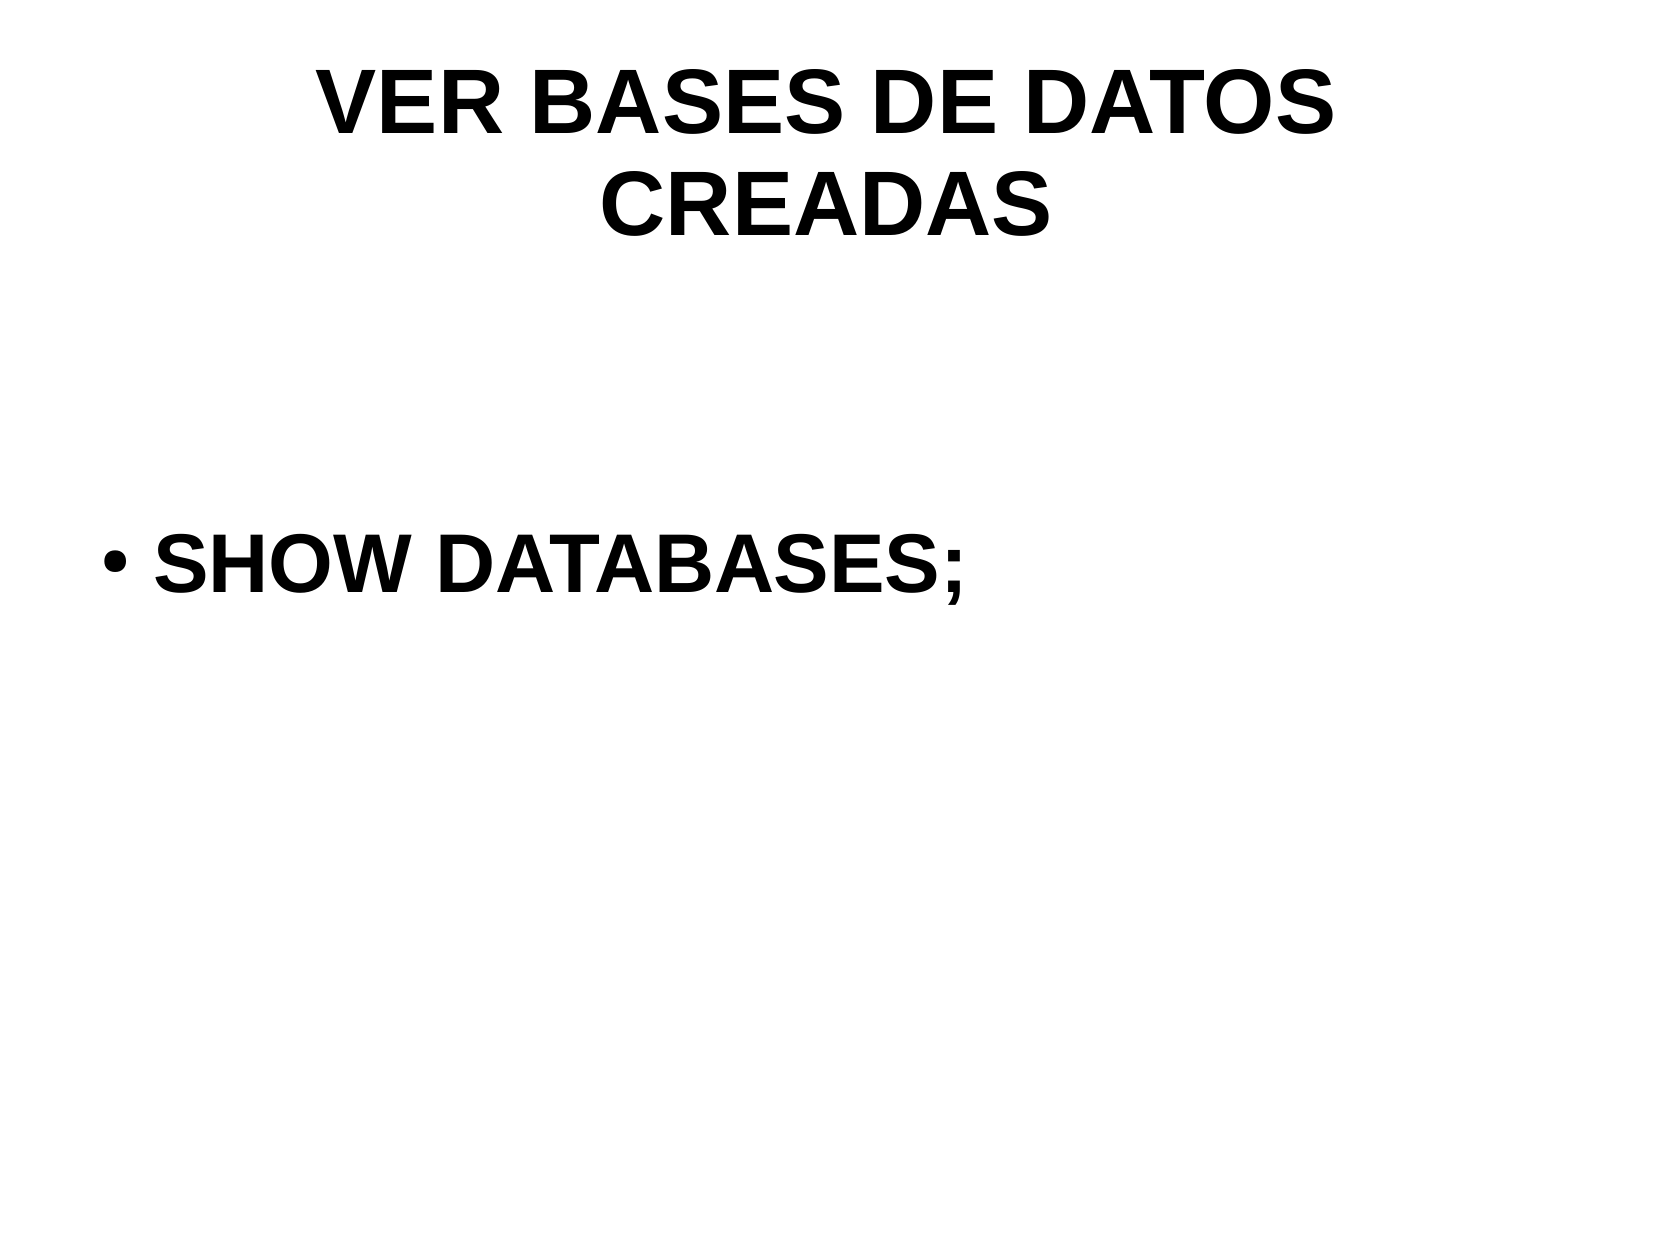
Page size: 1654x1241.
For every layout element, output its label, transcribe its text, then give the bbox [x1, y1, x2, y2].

list SHOW DATABASES; [82, 290, 1571, 1010]
title VER BASES DE DATOS CREADAS [82, 49, 1571, 257]
